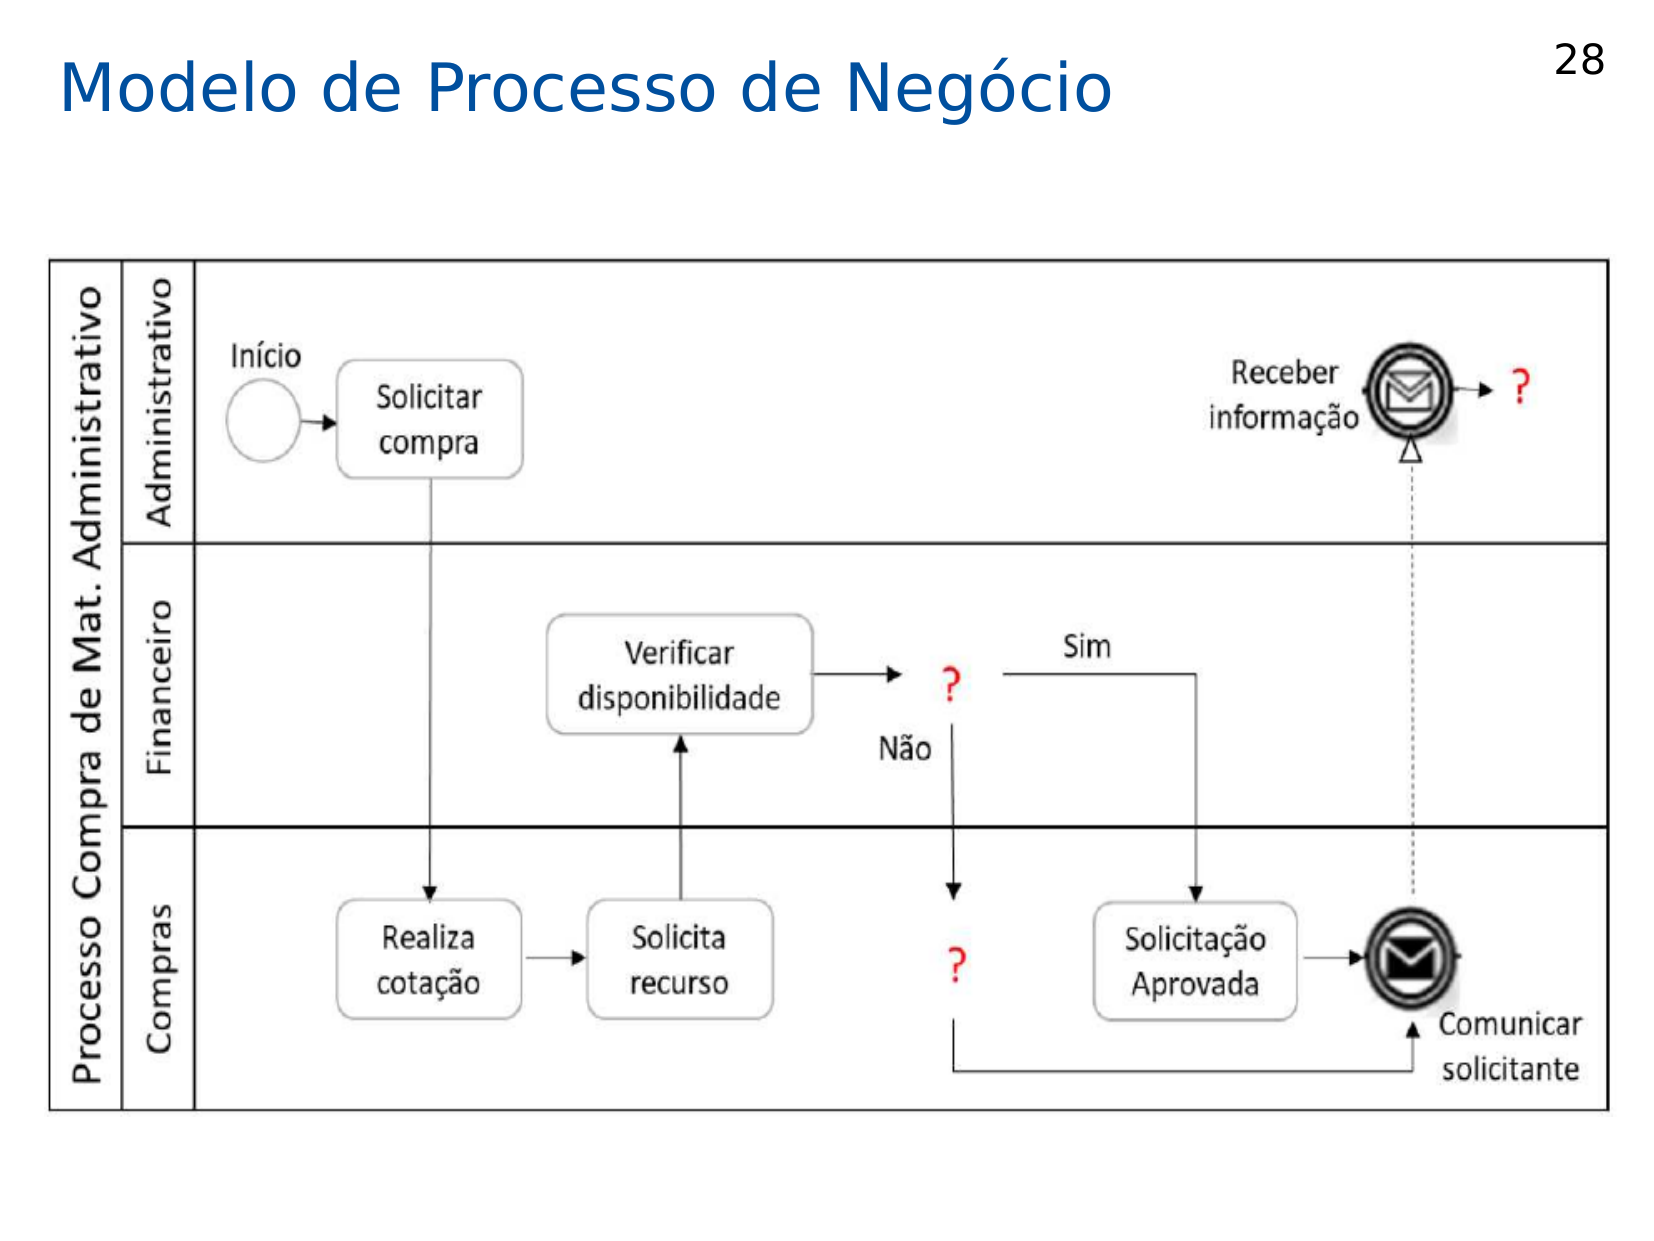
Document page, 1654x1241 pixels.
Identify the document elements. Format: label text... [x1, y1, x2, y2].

title Modelo de Processo de Negócio [59, 29, 1506, 148]
picture [44, 254, 1620, 1117]
